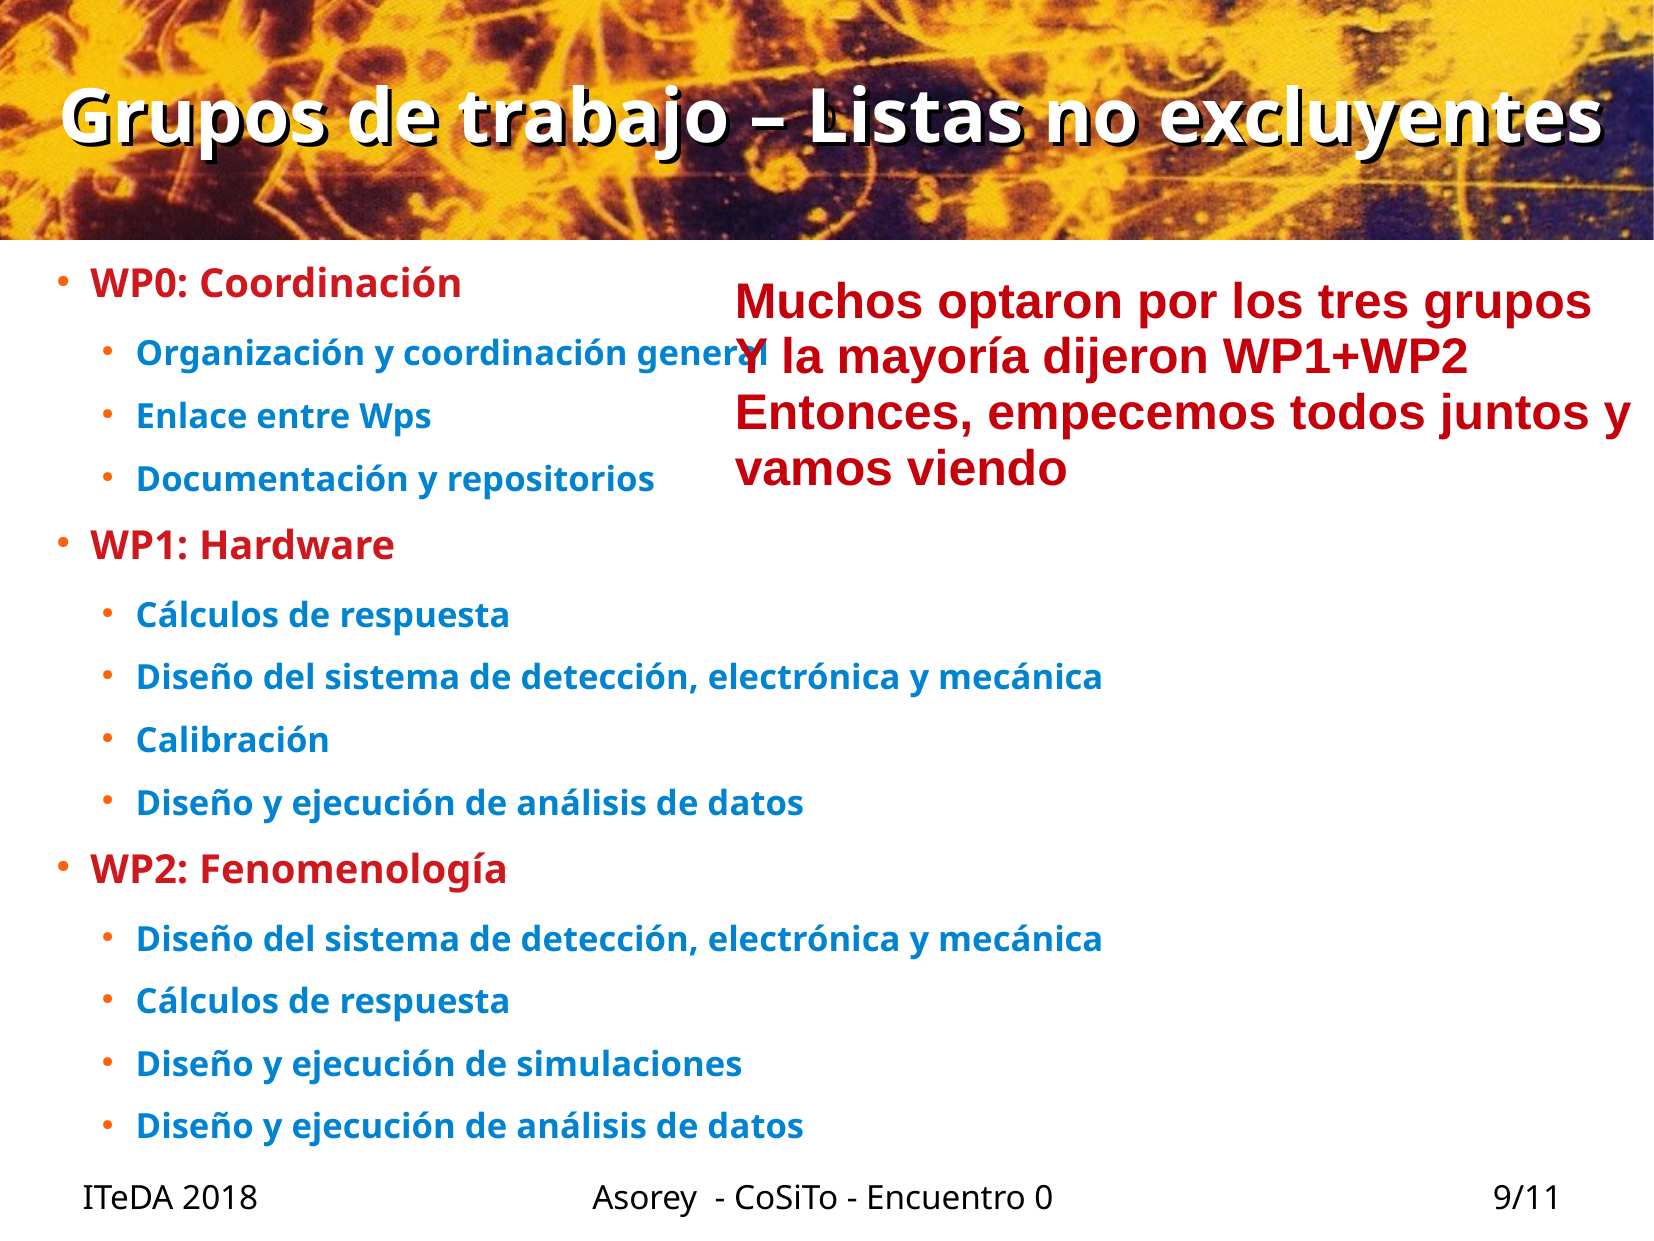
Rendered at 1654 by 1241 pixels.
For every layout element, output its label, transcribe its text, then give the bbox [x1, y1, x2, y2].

picture [0, 0, 1654, 240]
title Grupos de trabajo – Listas no excluyentes [45, 38, 1606, 189]
list WP0: Coordinación Organización y coordinación general Enlace entre Wps Documentación y repositorios WP1: Hardware Cálculos de respuesta Diseño del sistema de detección, electrónica y mecánica Calibración Diseño y ejecución de análisis de datos WP2: Fenomenología Diseño del sistema de detección, electrónica y mecánica Cálculos de respuesta Diseño y ejecución de simulaciones Diseño y ejecución de análisis de datos [45, 255, 1606, 1156]
text_box Muchos optaron por los tres grupos Y la mayoría dijeron WP1+WP2 Entonces, empecemos todos juntos y vamos viendo [720, 265, 1648, 616]
